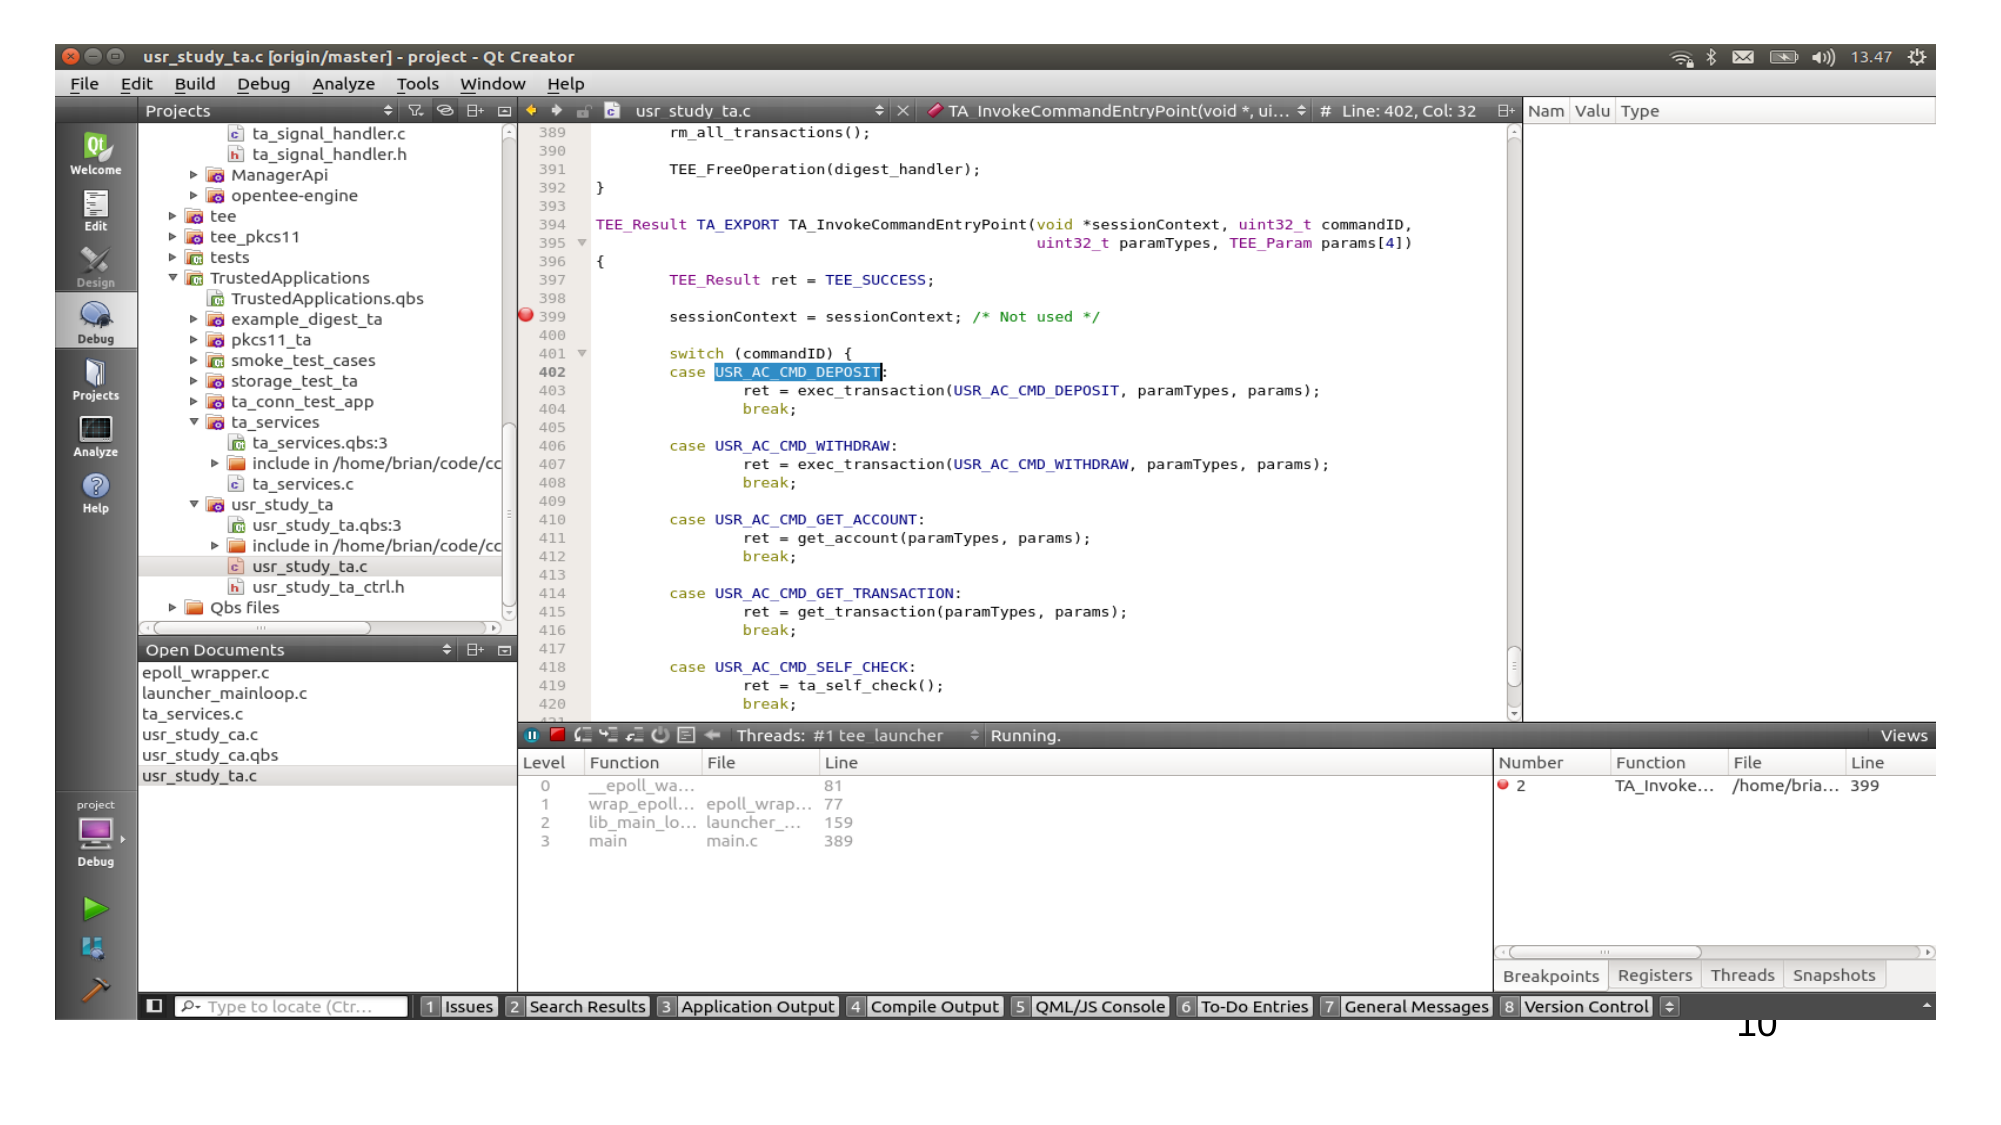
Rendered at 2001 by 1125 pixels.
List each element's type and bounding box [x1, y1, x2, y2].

picture [55, 44, 1936, 1021]
